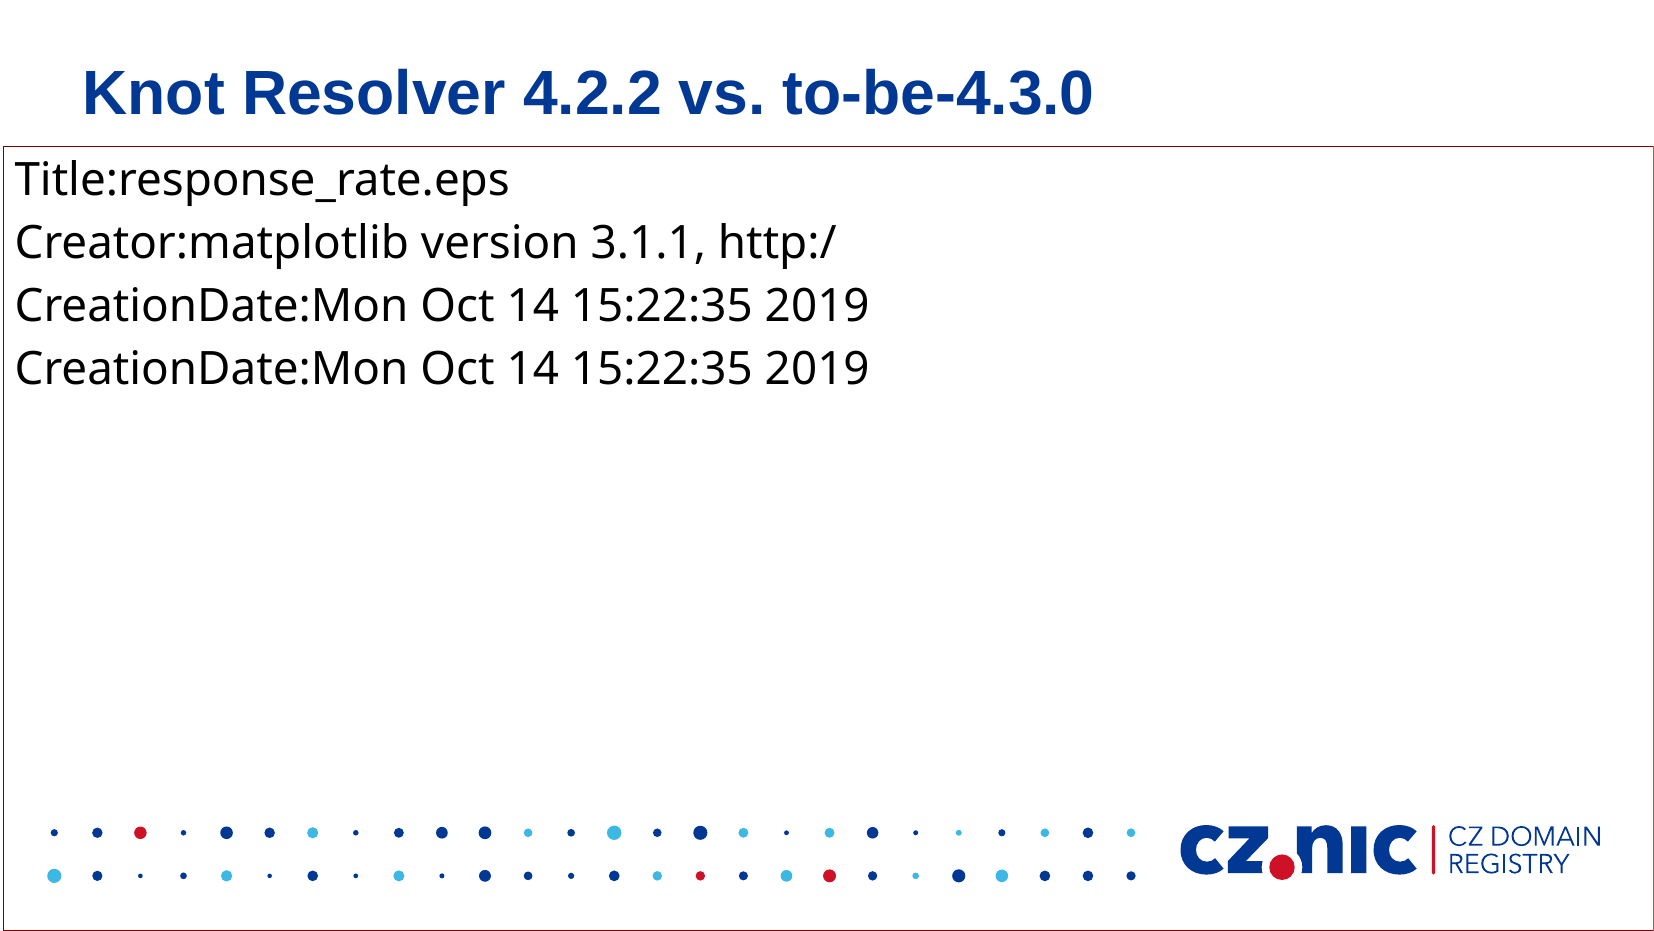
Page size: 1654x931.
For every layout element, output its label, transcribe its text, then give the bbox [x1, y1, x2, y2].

picture [0, 143, 1654, 931]
title Knot Resolver 4.2.2 vs. to-be-4.3.0 [82, 23, 1642, 143]
